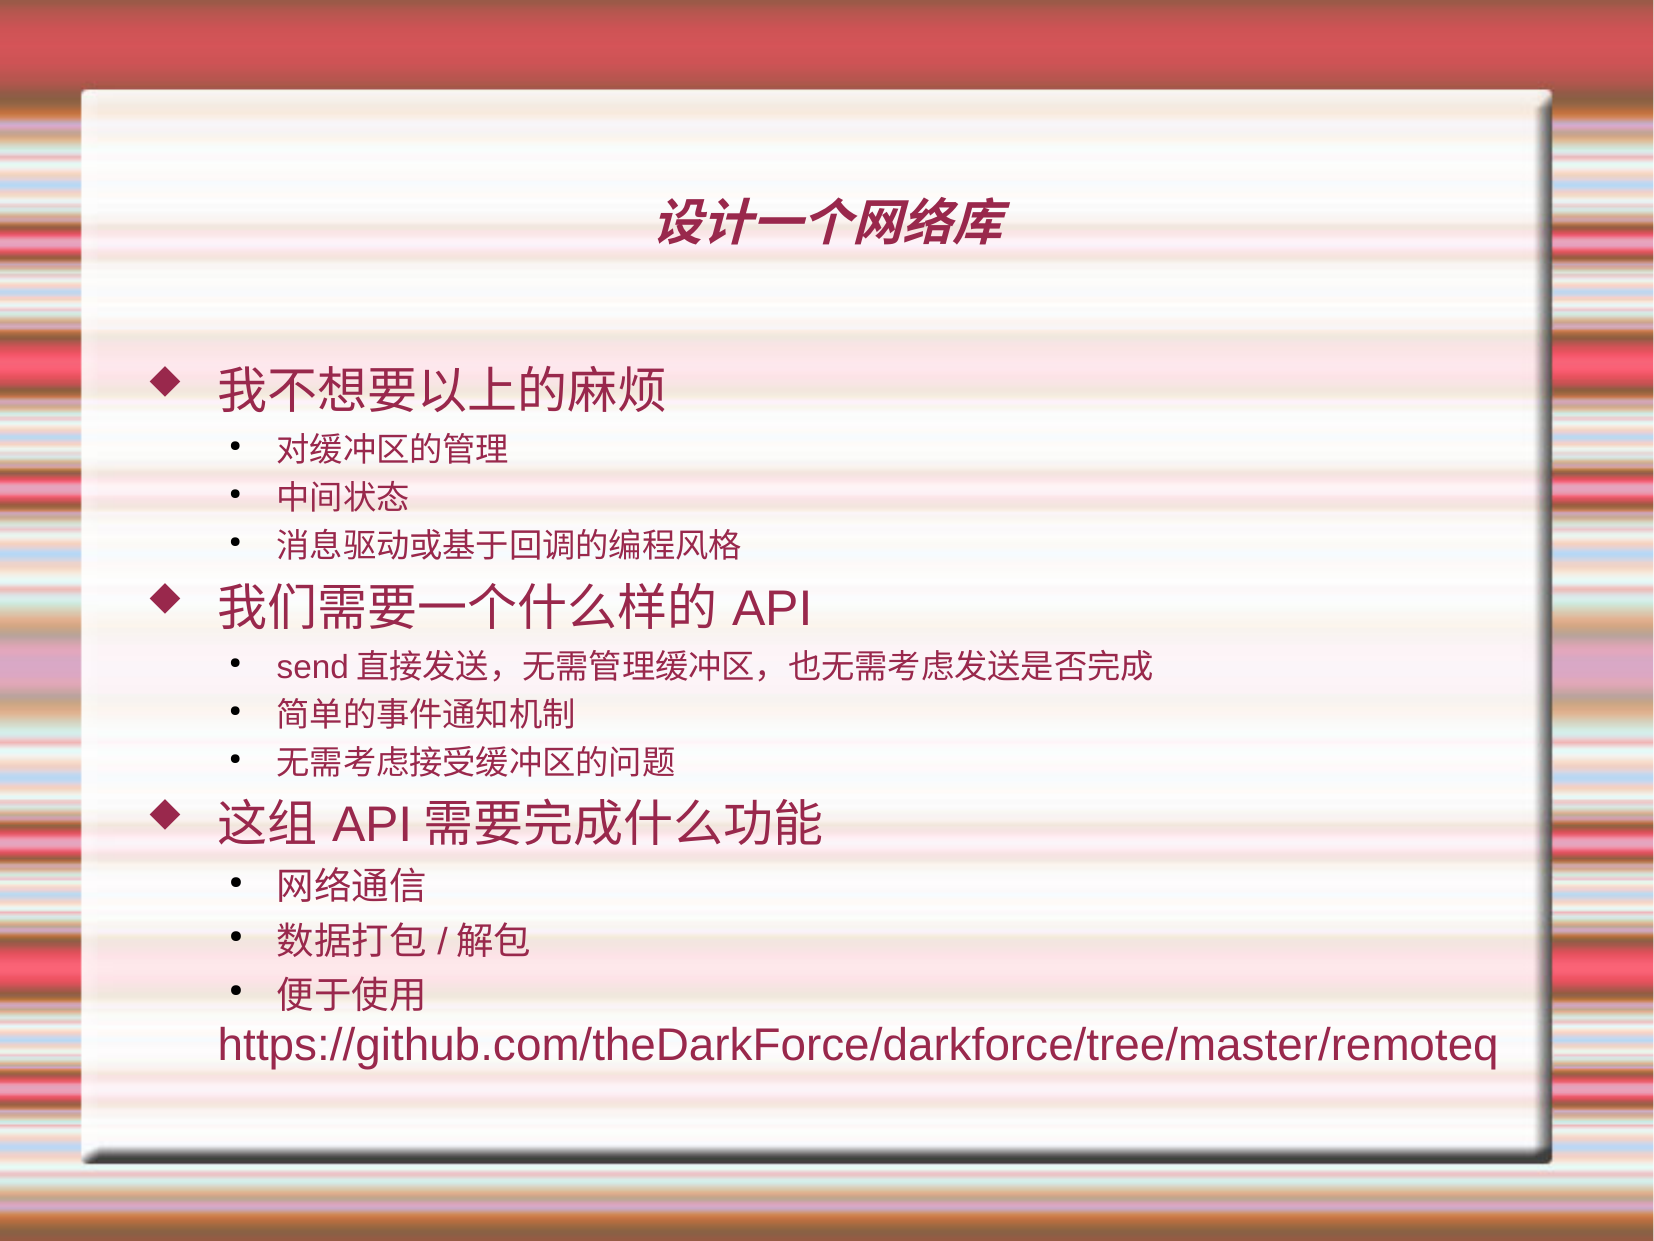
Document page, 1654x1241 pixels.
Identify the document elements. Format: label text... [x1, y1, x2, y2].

list 我不想要以上的麻烦 对缓冲区的管理 中间状态 消息驱动或基于回调的编程风格 我们需要一个什么样的API send直接发送，无需管理缓冲区，也无需考虑发送是否完成 简单的事件通知机制 无需考虑接受缓冲区的问题 这组API需要完成什么功能 网络通信 数据打包/解包 便于使用 https://github.com/theDarkForce/darkforce/tree/master/remoteq [134, 350, 1516, 1132]
picture [0, 0, 1654, 1241]
title 设计一个网络库 [121, 114, 1534, 322]
